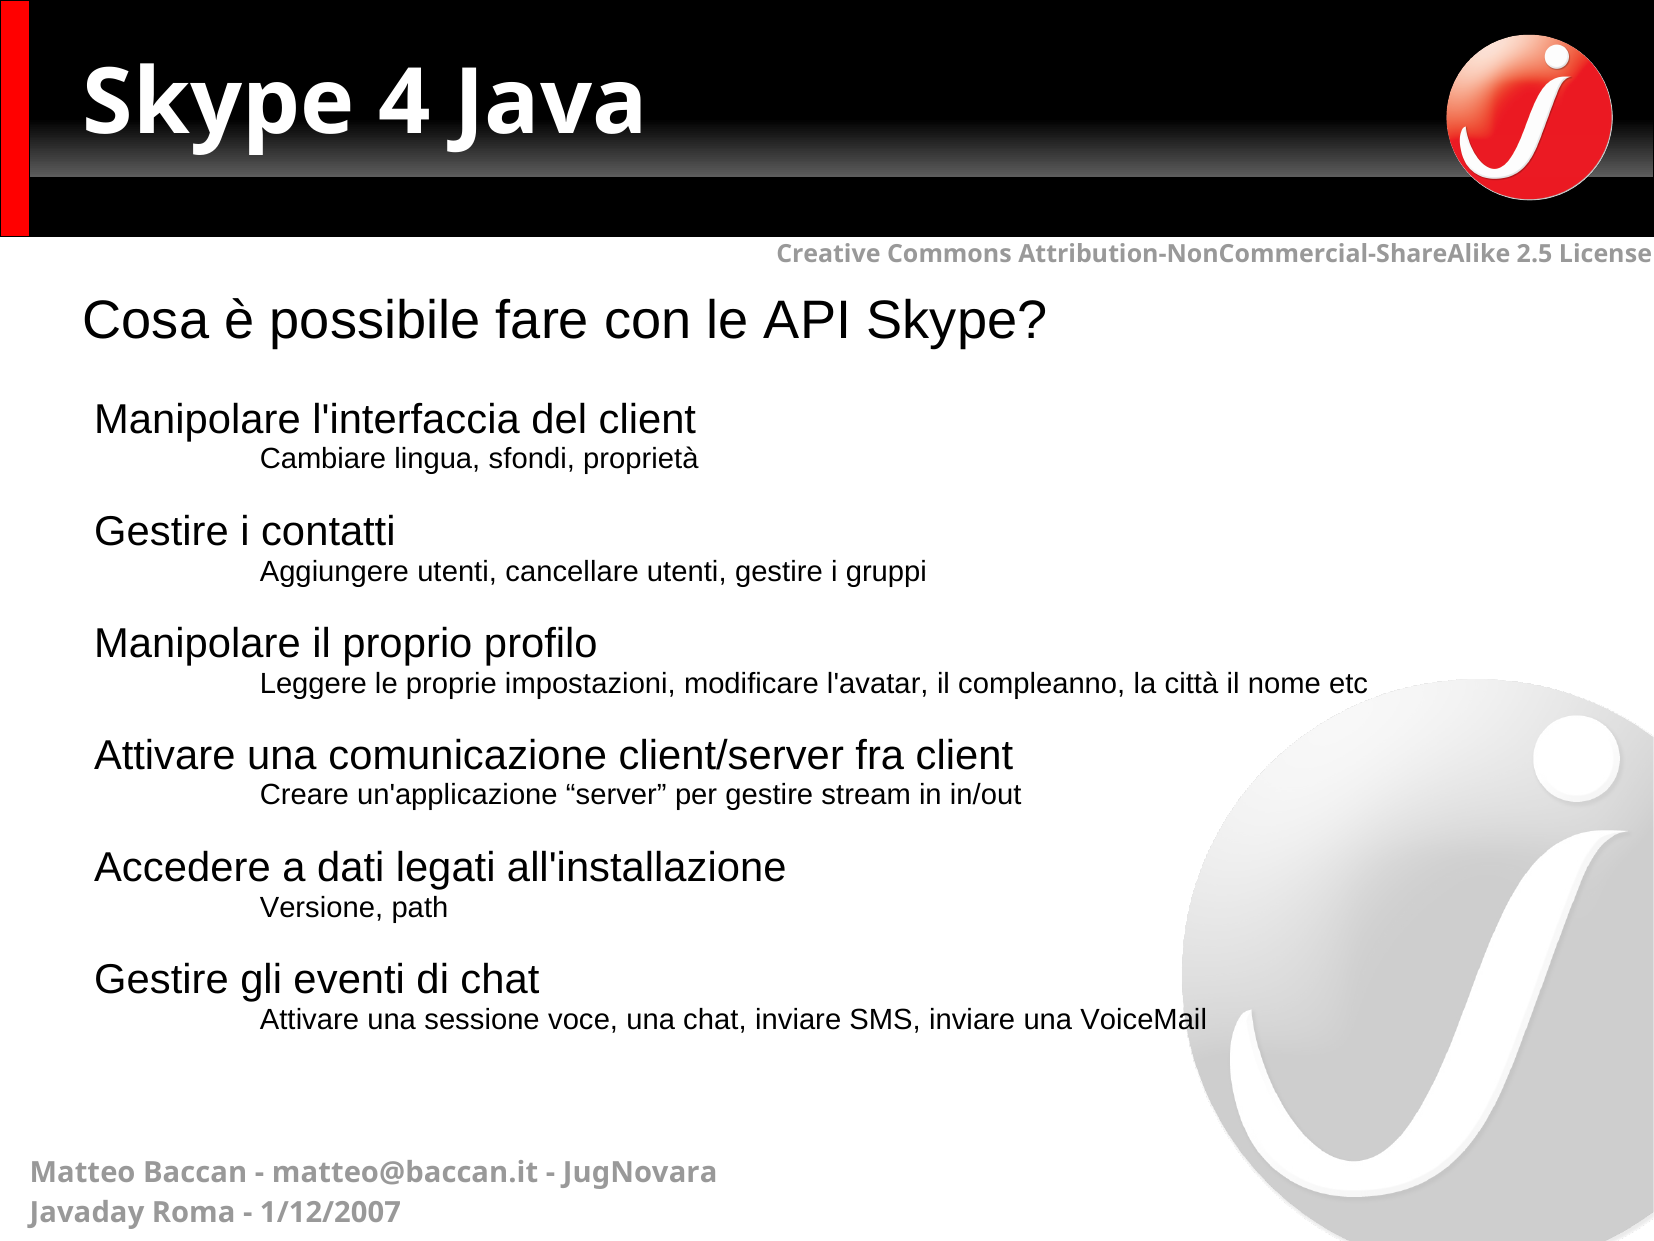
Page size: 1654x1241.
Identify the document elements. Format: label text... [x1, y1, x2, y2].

title Skype 4 Java [82, 43, 1571, 154]
picture [1434, 28, 1625, 207]
subtitle Cosa è possibile fare con le API Skype? Manipolare l'interfaccia del client Cambiare lingua, sfondi, proprietà Gestire i contatti Aggiungere utenti, cancellare utenti, gestire i gruppi Manipolare il proprio profilo Leggere le proprie impostazioni, modificare l'avatar, il compleanno, la città il nome etc Attivare una comunicazione client/server fra client Creare un'applicazione “server” per gestire stream in in/out Accedere a dati legati all'installazione Versione, path Gestire gli eventi di chat Attivare una sessione voce, una chat, inviare SMS, inviare una VoiceMail [82, 287, 1571, 1084]
text_box [627, 219, 1188, 287]
picture [1181, 679, 1654, 1241]
